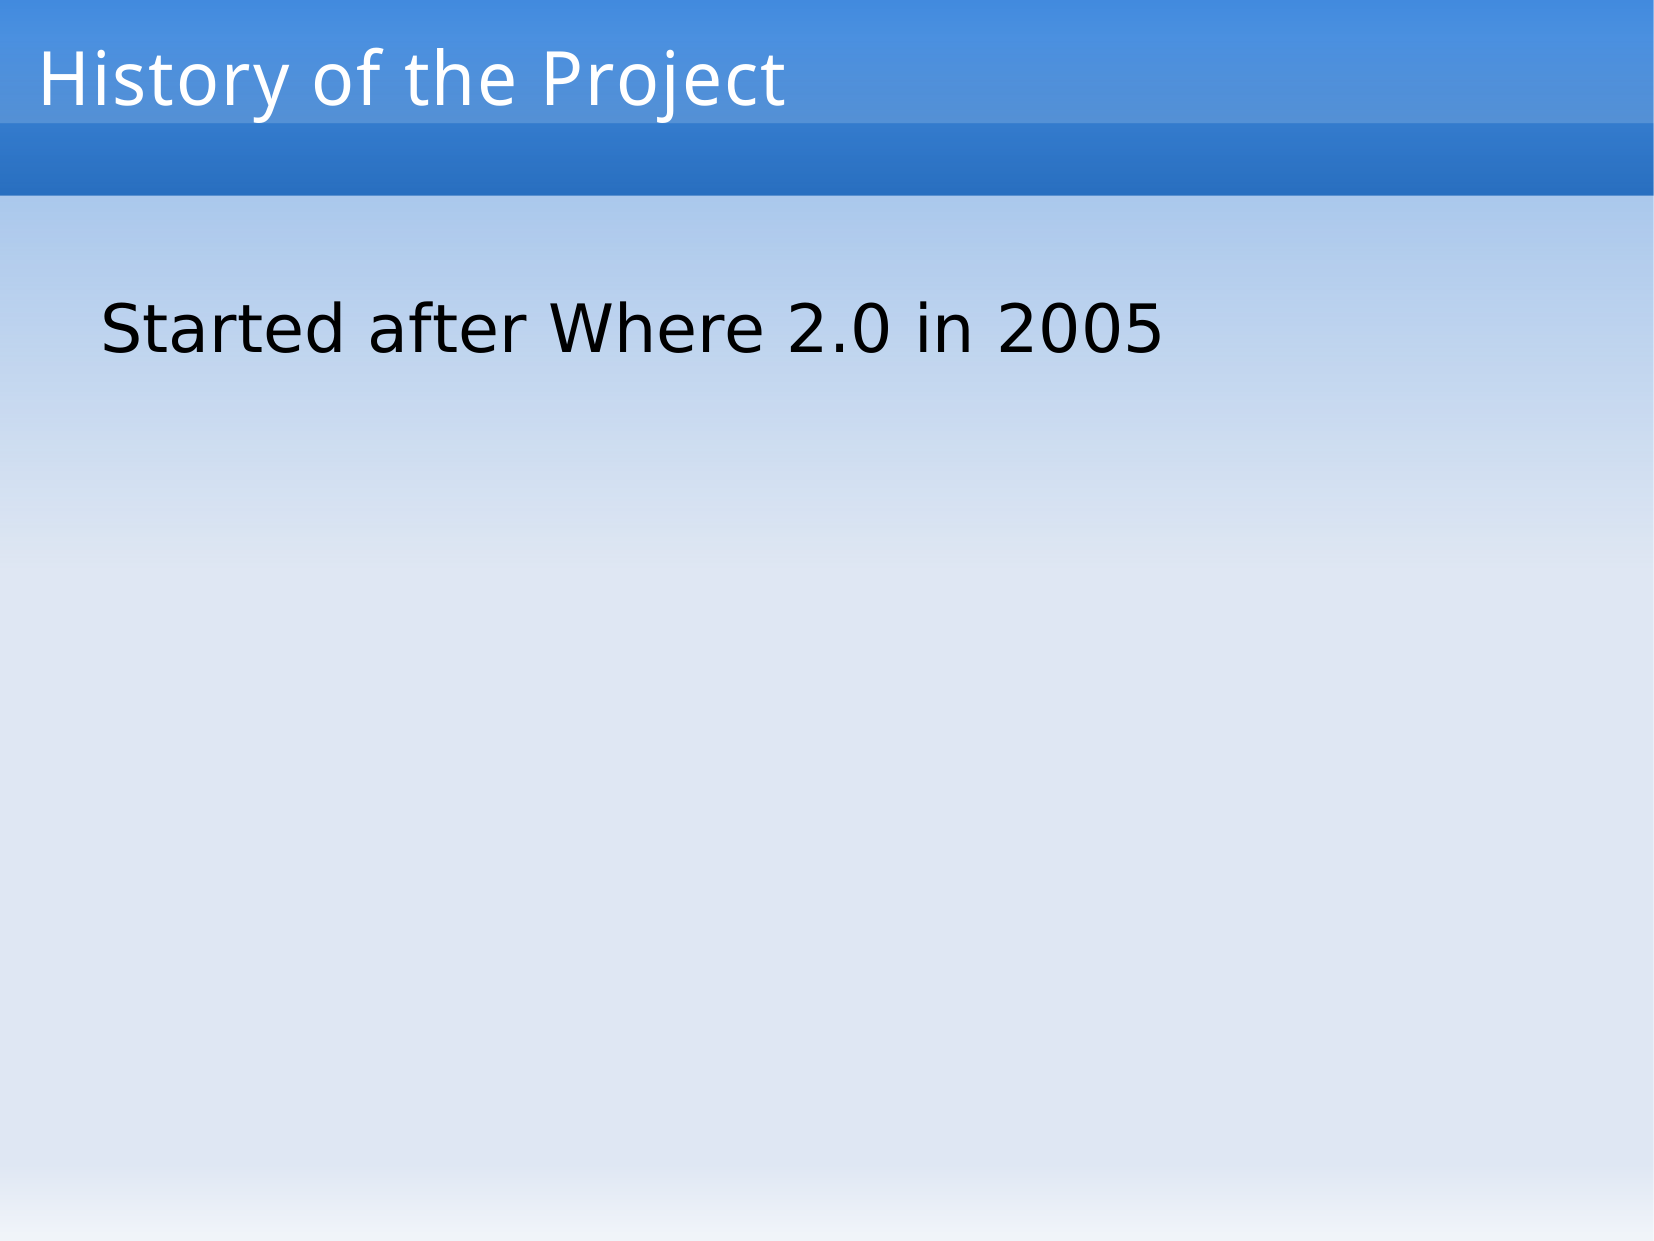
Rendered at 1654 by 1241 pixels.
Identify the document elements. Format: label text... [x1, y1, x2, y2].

title History of the Project [37, 2, 1463, 151]
list Started after Where 2.0 in 2005 [82, 290, 1571, 1109]
picture [0, 0, 1654, 1241]
